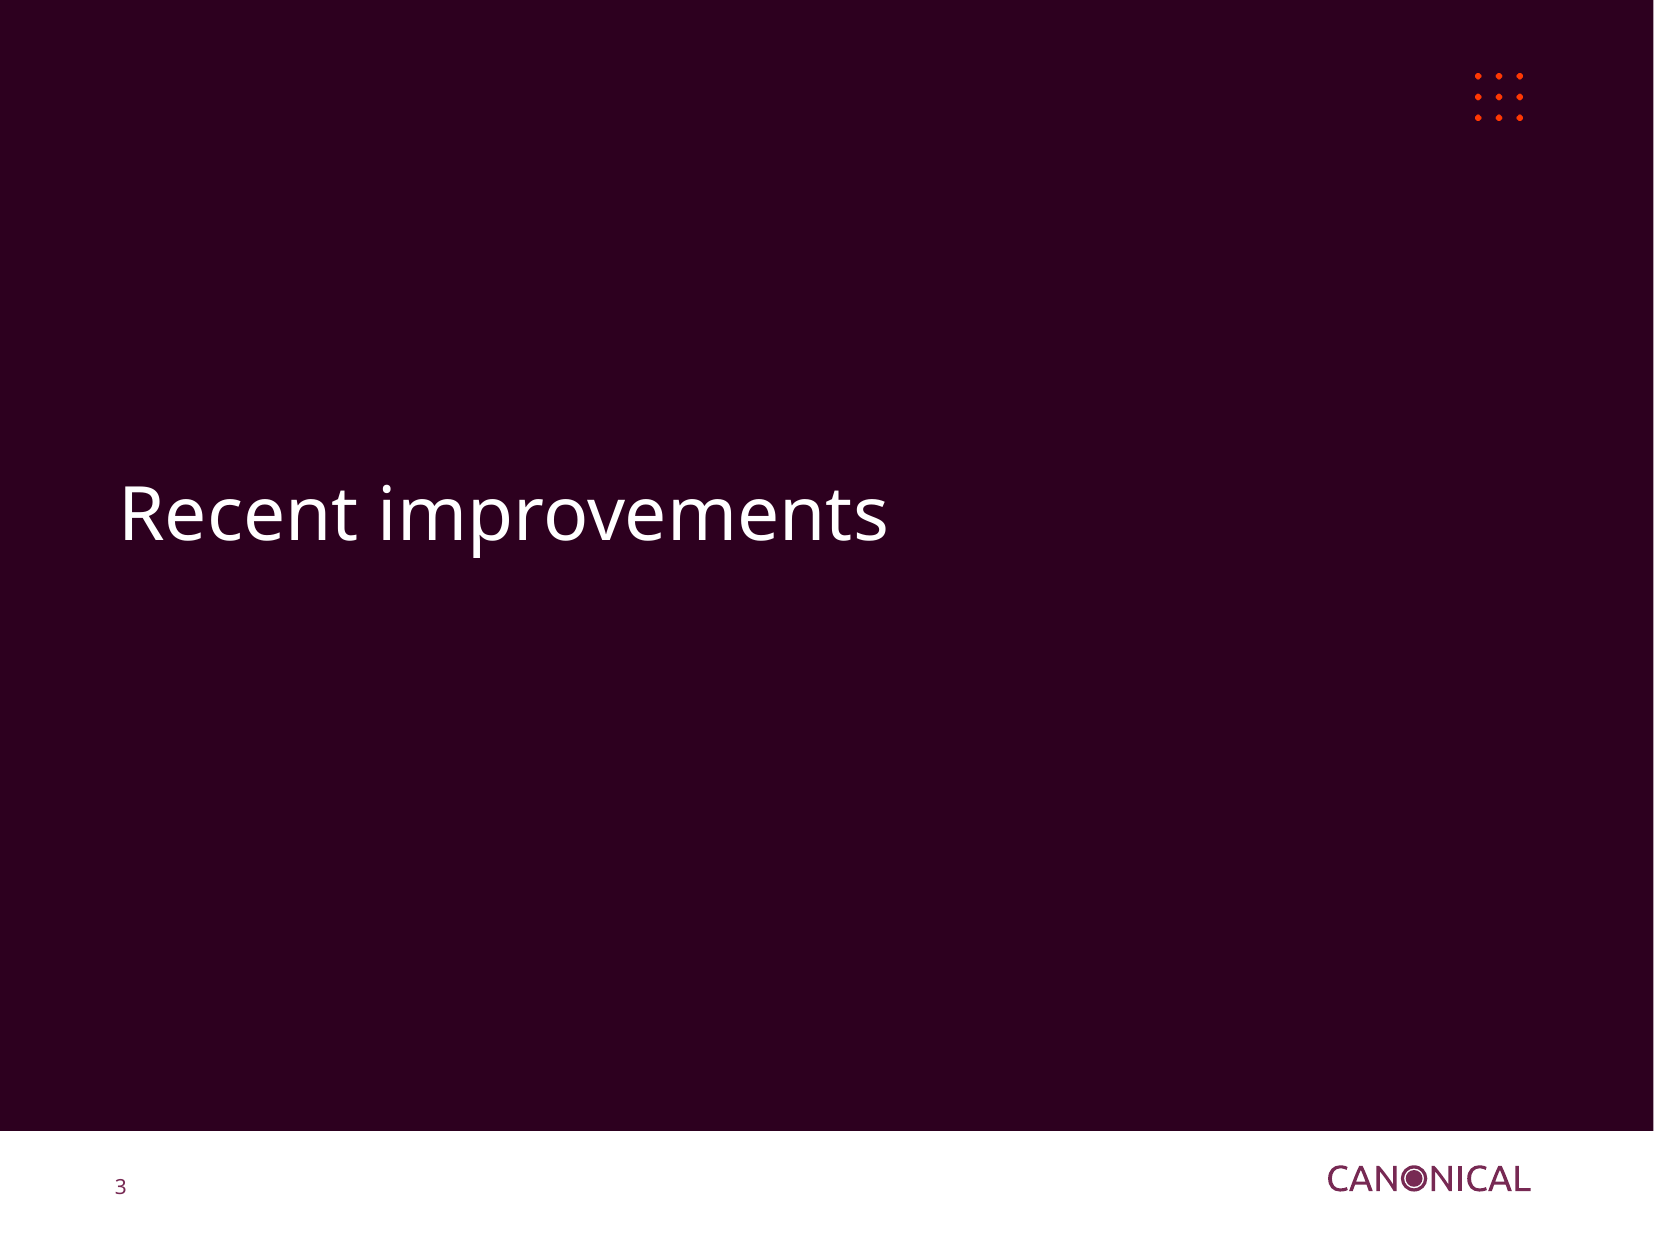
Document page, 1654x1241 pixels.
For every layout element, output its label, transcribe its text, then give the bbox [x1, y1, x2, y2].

picture [0, 0, 1654, 1131]
title Recent improvements [118, 338, 1508, 686]
